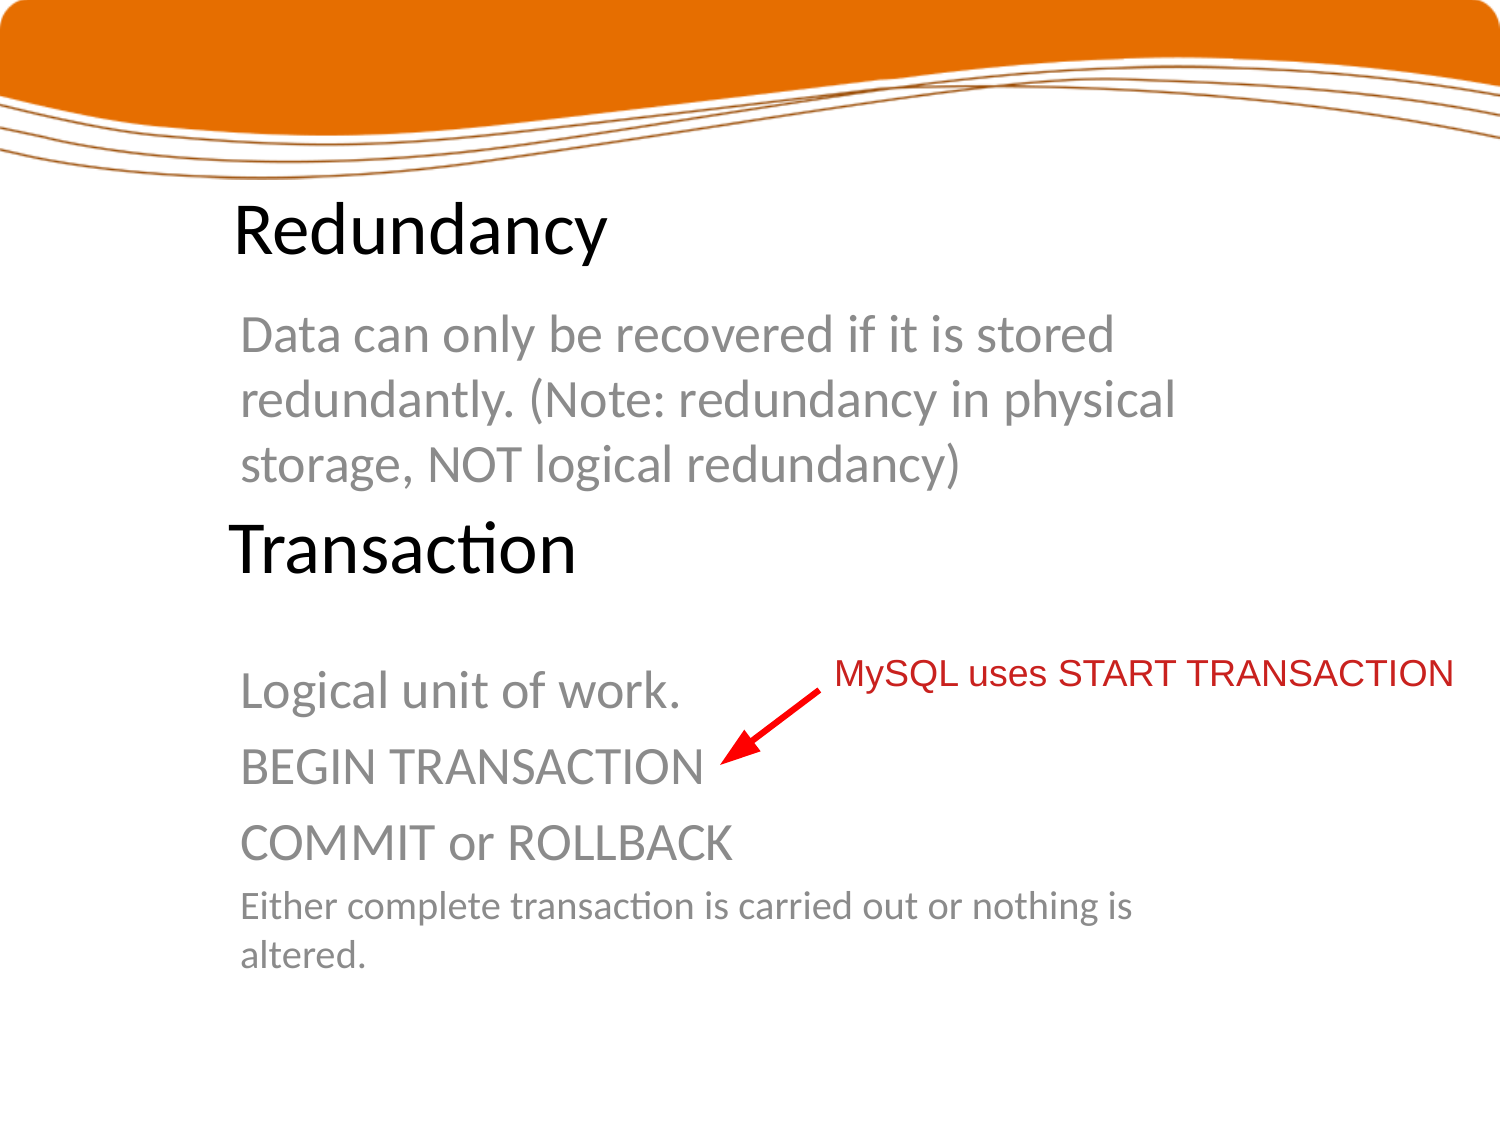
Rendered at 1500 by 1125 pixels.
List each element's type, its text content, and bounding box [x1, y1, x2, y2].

text_box Transaction [213, 491, 1277, 597]
subtitle Data can only be recovered if it is stored redundantly. (Note: redundancy in physical storage, NOT logical redundancy) Logical unit of work. BEGIN TRANSACTION COMMIT or ROLLBACK Either complete transaction is carried out or nothing is altered. [225, 290, 1275, 491]
subtitle Data can only be recovered if it is stored redundantly. (Note: redundancy in physical storage, NOT logical redundancy) Logical unit of work. BEGIN TRANSACTION COMMIT or ROLLBACK Either complete transaction is carried out or nothing is altered. [225, 597, 1275, 988]
picture [0, 0, 1500, 180]
text_box Redundancy [218, 172, 1282, 278]
text_box MySQL uses START TRANSACTION [819, 645, 1471, 702]
